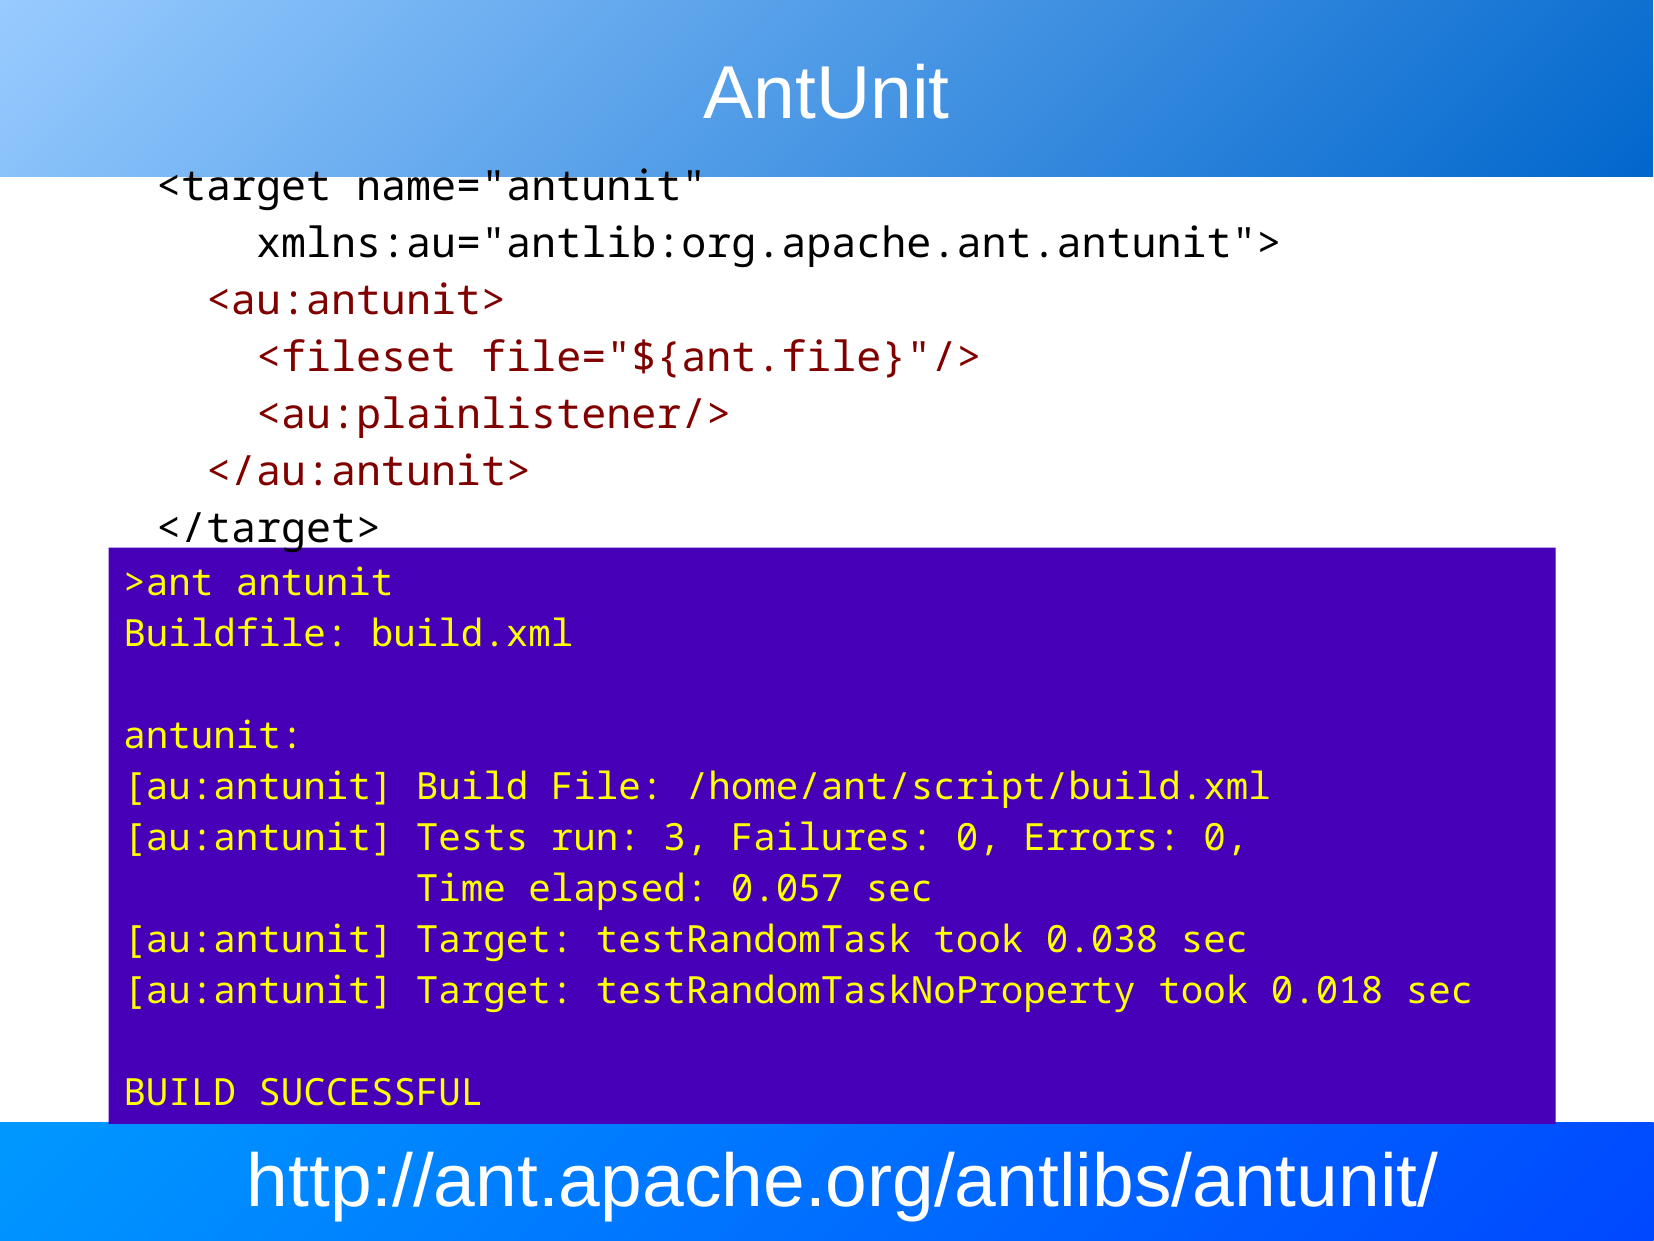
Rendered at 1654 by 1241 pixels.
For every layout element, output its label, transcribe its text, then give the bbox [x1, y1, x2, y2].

title AntUnit [82, 22, 1571, 163]
text_box >ant antunit Buildfile: build.xml antunit: [au:antunit] Build File: /home/ant/script/build.xml [au:antunit] Tests run: 3, Failures: 0, Errors: 0, Time elapsed: 0.057 sec [au:antunit] Target: testRandomTask took 0.038 sec [au:antunit] Target: testRandomTaskNoProperty took 0.018 sec BUILD SUCCESSFUL [108, 585, 1556, 1087]
title http://ant.apache.org/antlibs/antunit/ [179, 1136, 1506, 1225]
text_box <target name="antunit" xmlns:au="antlib:org.apache.ant.antunit"> <au:antunit> <fileset file="${ant.file}"/> <au:plainlistener/> </au:antunit> </target> [141, 192, 1589, 518]
